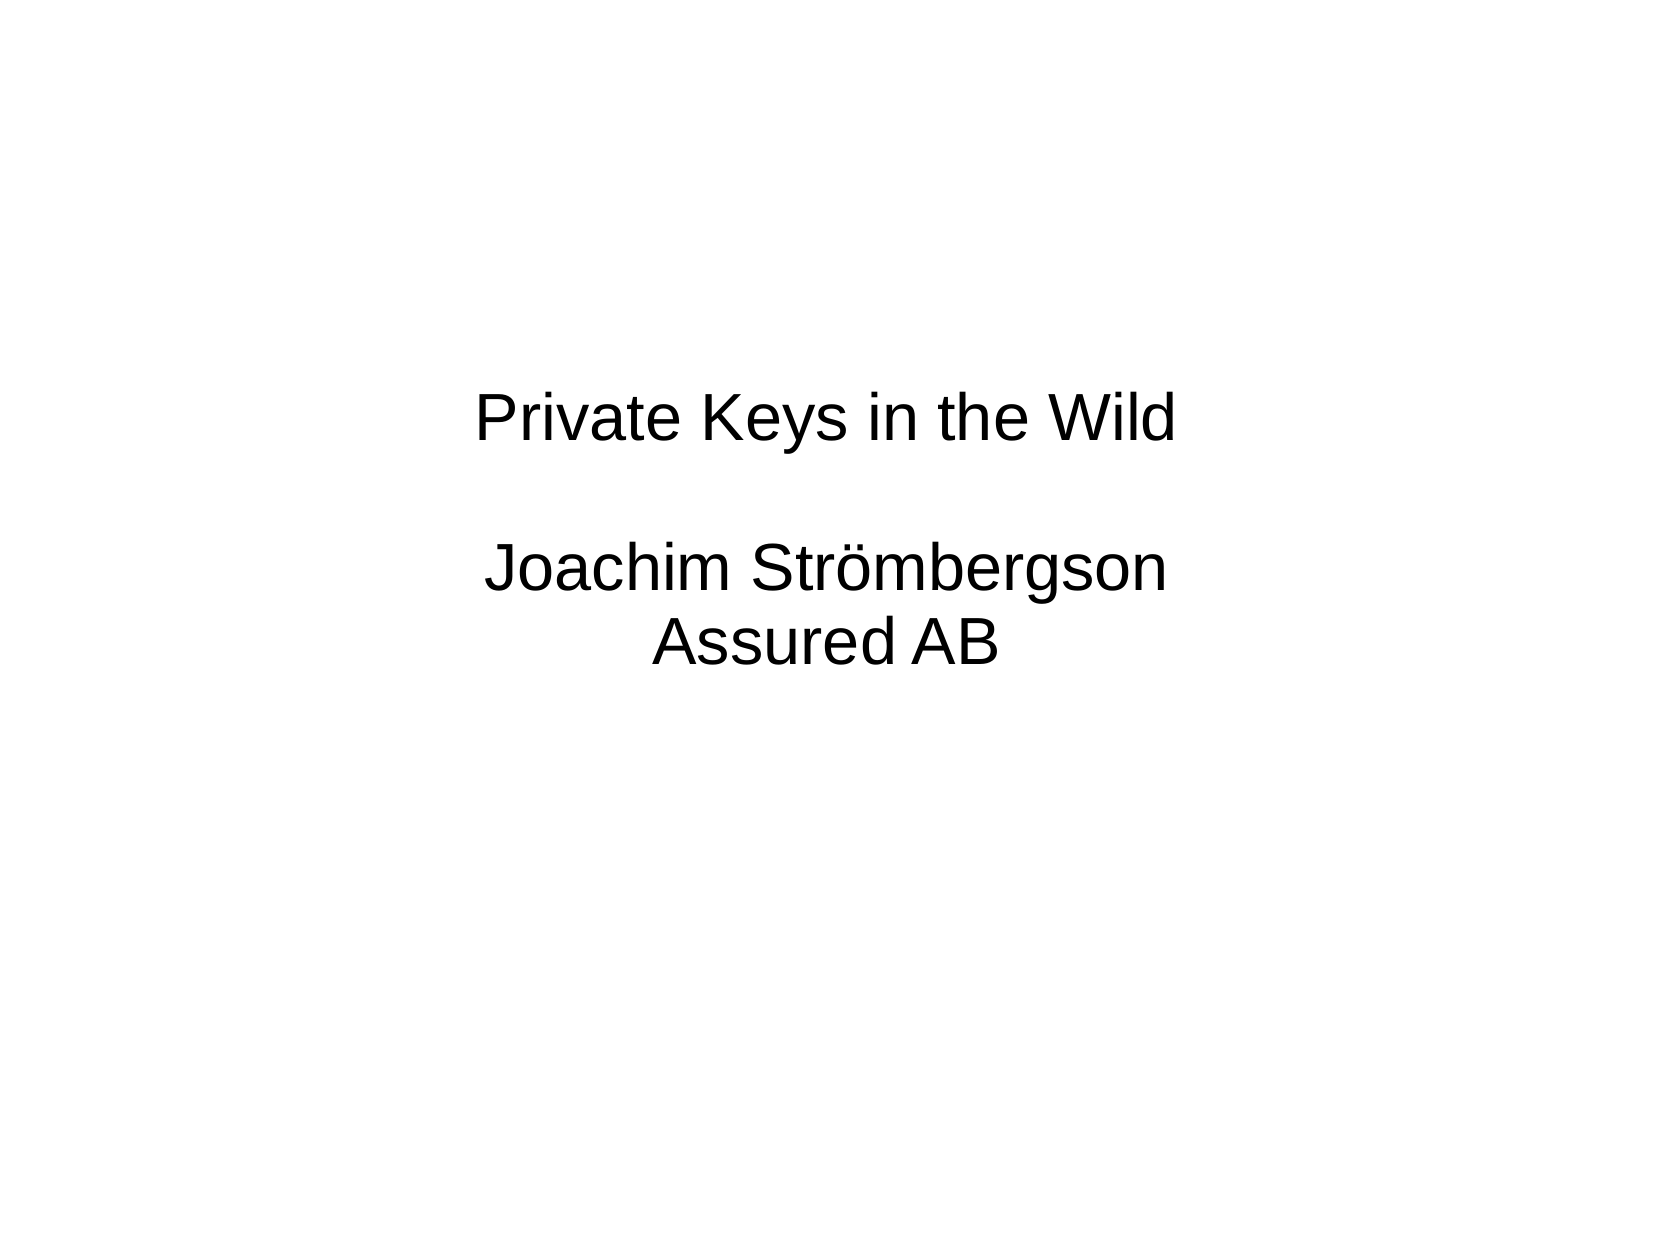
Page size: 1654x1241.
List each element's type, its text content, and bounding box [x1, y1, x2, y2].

subtitle Private Keys in the Wild Joachim Strömbergson Assured AB [82, 49, 1571, 1010]
